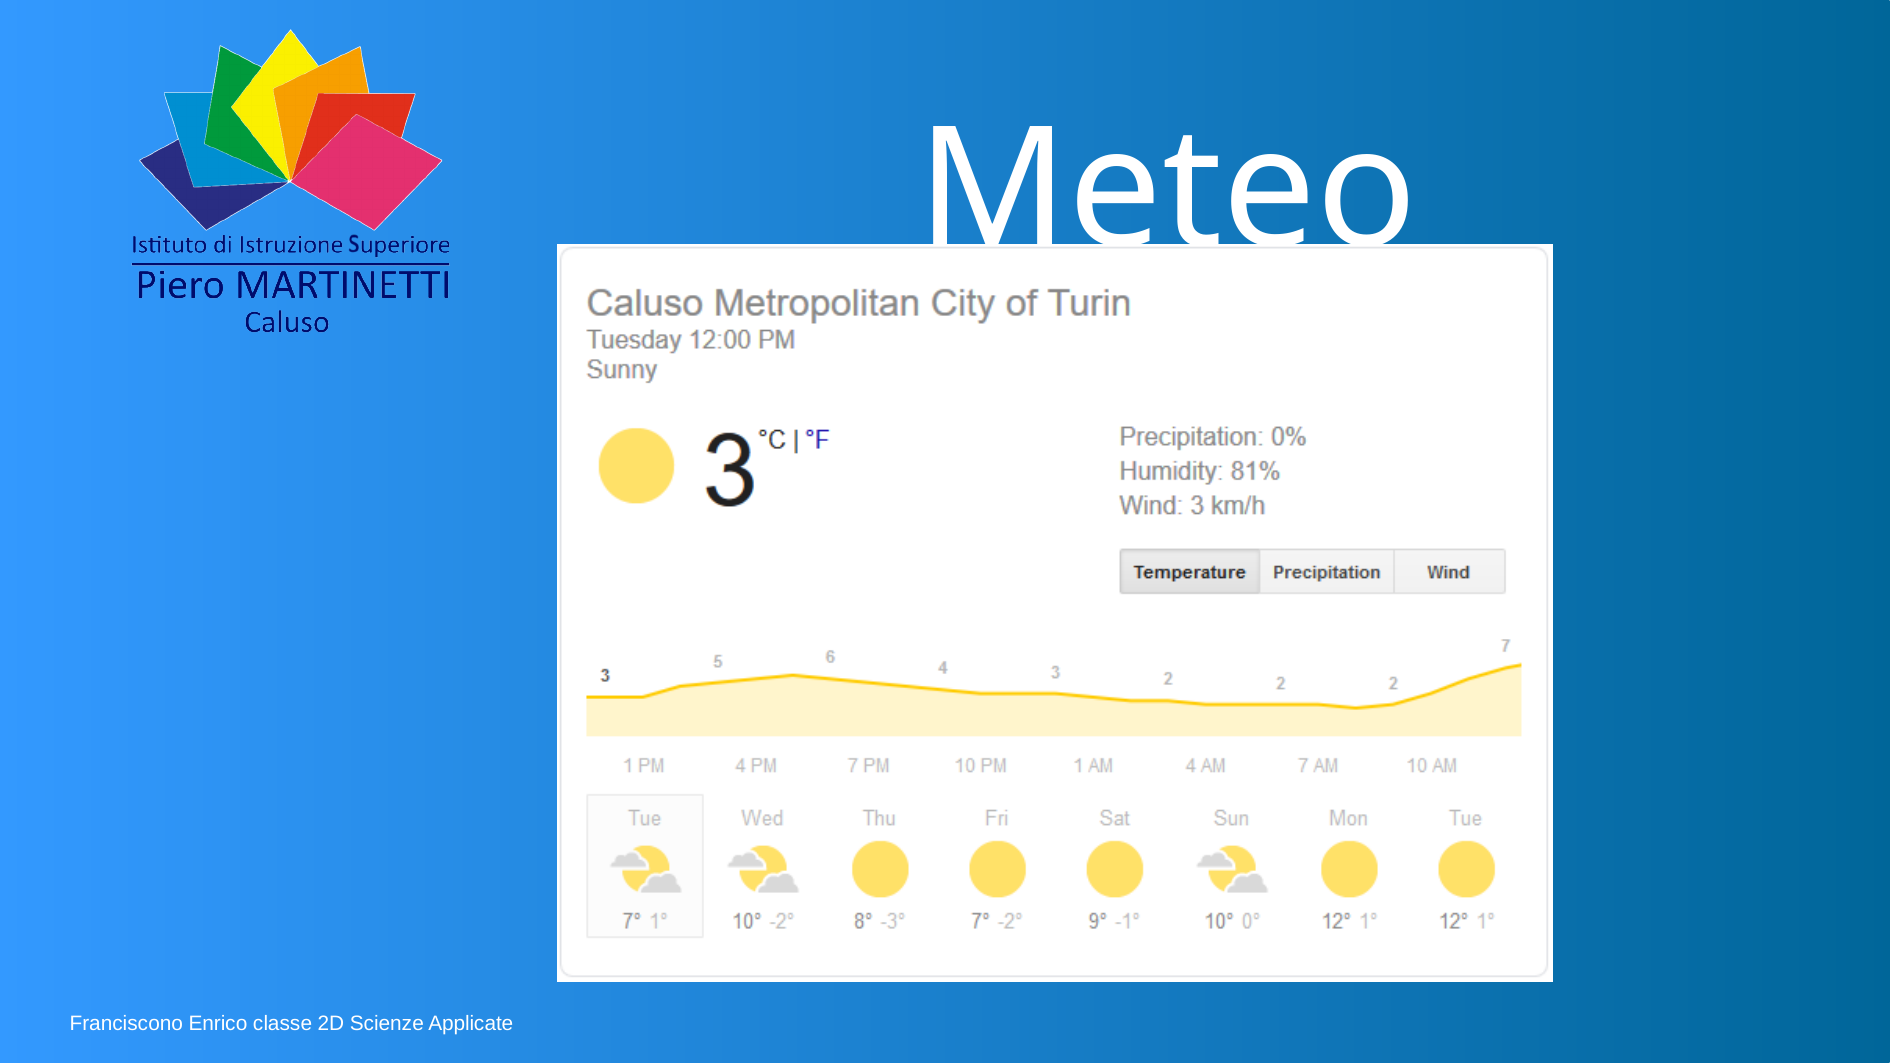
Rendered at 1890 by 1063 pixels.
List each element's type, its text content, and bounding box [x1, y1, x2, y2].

text_box Meteo [591, 59, 1760, 268]
picture [0, 23, 1553, 982]
text_box Franciscono Enrico classe 2D Scienze Applicate [54, 1004, 628, 1063]
